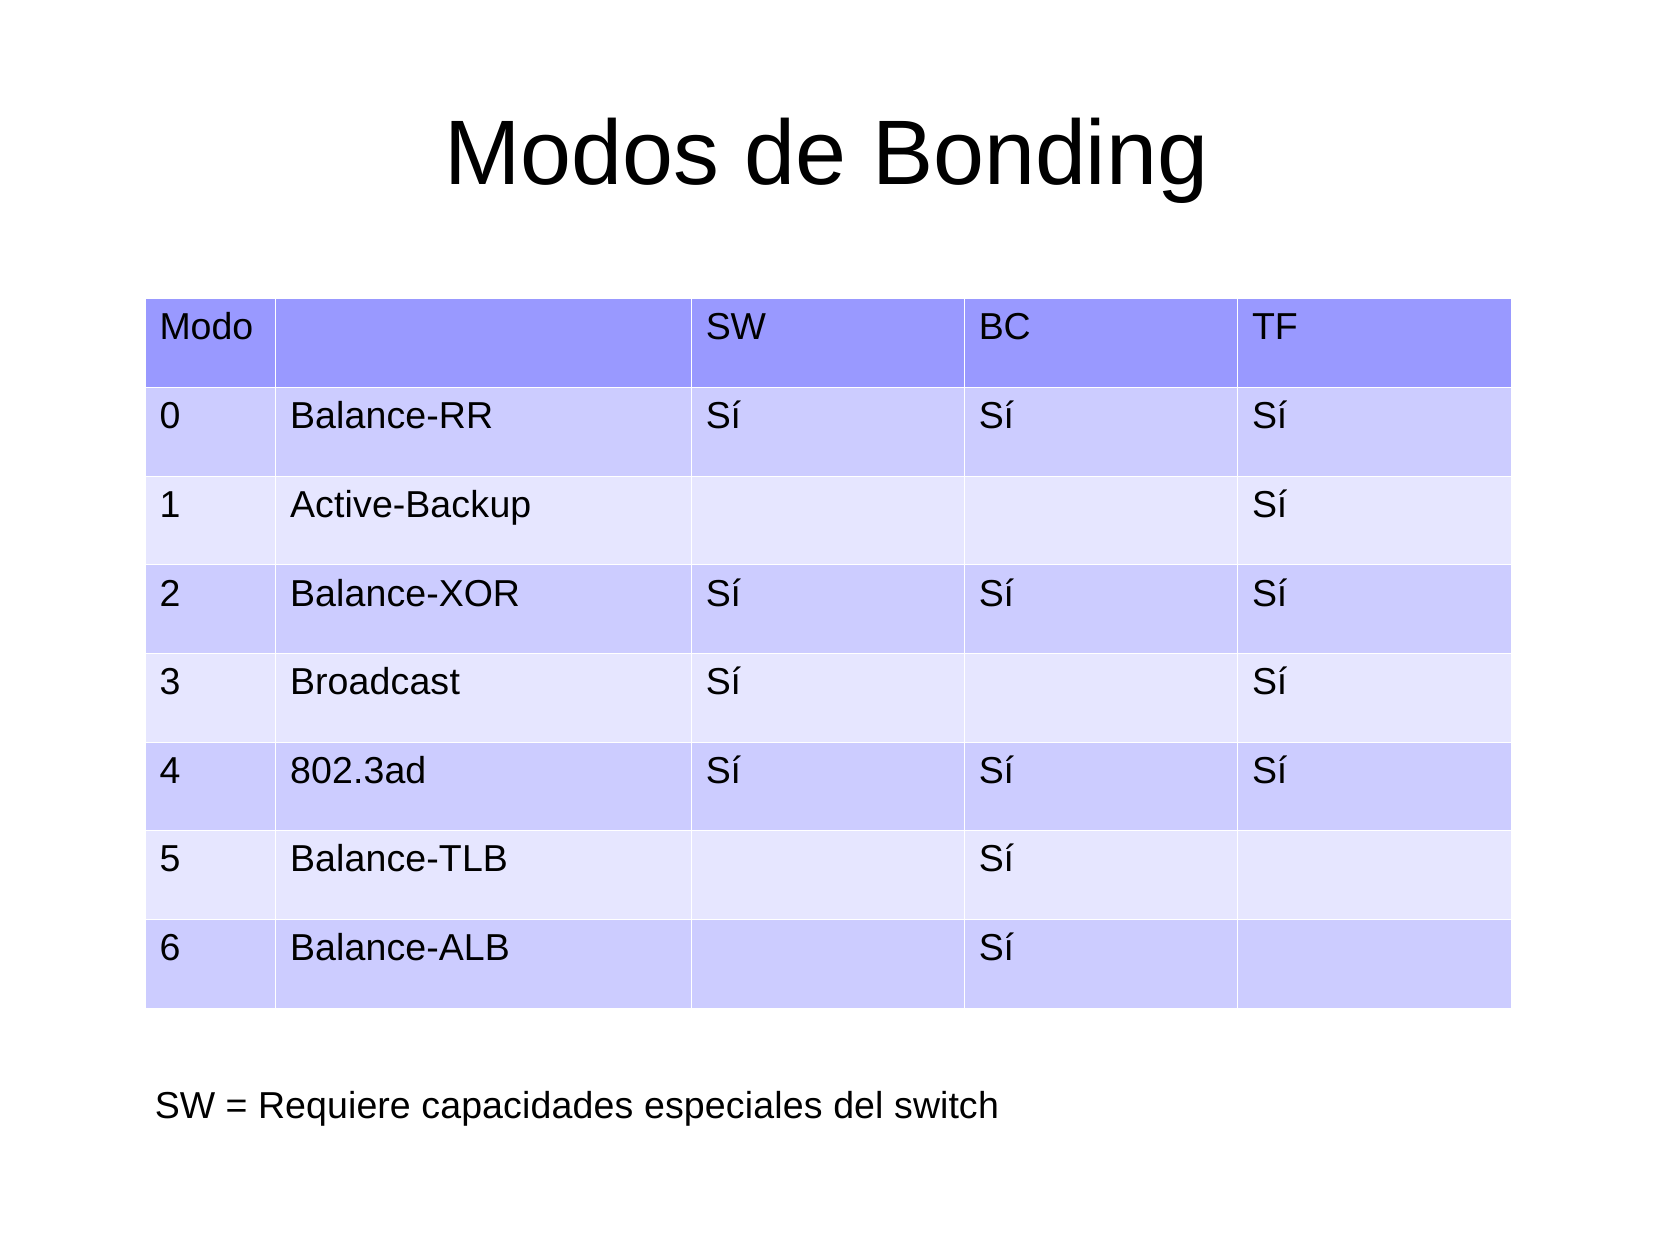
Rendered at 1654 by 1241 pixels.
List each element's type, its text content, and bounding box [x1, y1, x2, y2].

table_cell 5 [146, 831, 275, 919]
table_cell [692, 477, 964, 564]
table_cell [1238, 920, 1511, 1008]
table_header [276, 299, 691, 387]
table_cell Sí [965, 831, 1237, 919]
table_cell Active-Backup [276, 477, 691, 564]
table_cell Sí [965, 565, 1237, 653]
table_cell 802.3ad [276, 743, 691, 830]
table_cell 4 [146, 743, 275, 830]
table_cell 2 [146, 565, 275, 653]
table_cell [692, 920, 964, 1008]
table_cell Sí [692, 654, 964, 742]
table_header TF [1238, 299, 1511, 387]
table_cell Sí [965, 743, 1237, 830]
table_header SW [692, 299, 964, 387]
table_header Modo [146, 299, 275, 387]
table_cell [1238, 831, 1511, 919]
table_cell Sí [692, 743, 964, 830]
table_cell [692, 831, 964, 919]
table_cell Sí [1238, 477, 1511, 564]
table_cell 0 [146, 388, 275, 476]
table_cell Broadcast [276, 654, 691, 742]
table_cell 6 [146, 920, 275, 1008]
table_cell Sí [692, 565, 964, 653]
table_cell Sí [1238, 654, 1511, 742]
table_cell Balance-RR [276, 388, 691, 476]
table_cell Sí [965, 920, 1237, 1008]
table_cell [965, 654, 1237, 742]
table_cell Sí [692, 388, 964, 476]
table_cell 3 [146, 654, 275, 742]
title Modos de Bonding [82, 49, 1571, 257]
table_cell Balance-TLB [276, 831, 691, 919]
table_cell Balance-ALB [276, 920, 691, 1008]
table_cell Sí [1238, 743, 1511, 830]
table_cell Sí [1238, 388, 1511, 476]
text_box SW = Requiere capacidades especiales del switch [140, 1077, 1010, 1134]
table_cell Sí [1238, 565, 1511, 653]
table_cell 1 [146, 477, 275, 564]
table_cell [965, 477, 1237, 564]
table_cell Sí [965, 388, 1237, 476]
table_header BC [965, 299, 1237, 387]
table_cell Balance-XOR [276, 565, 691, 653]
